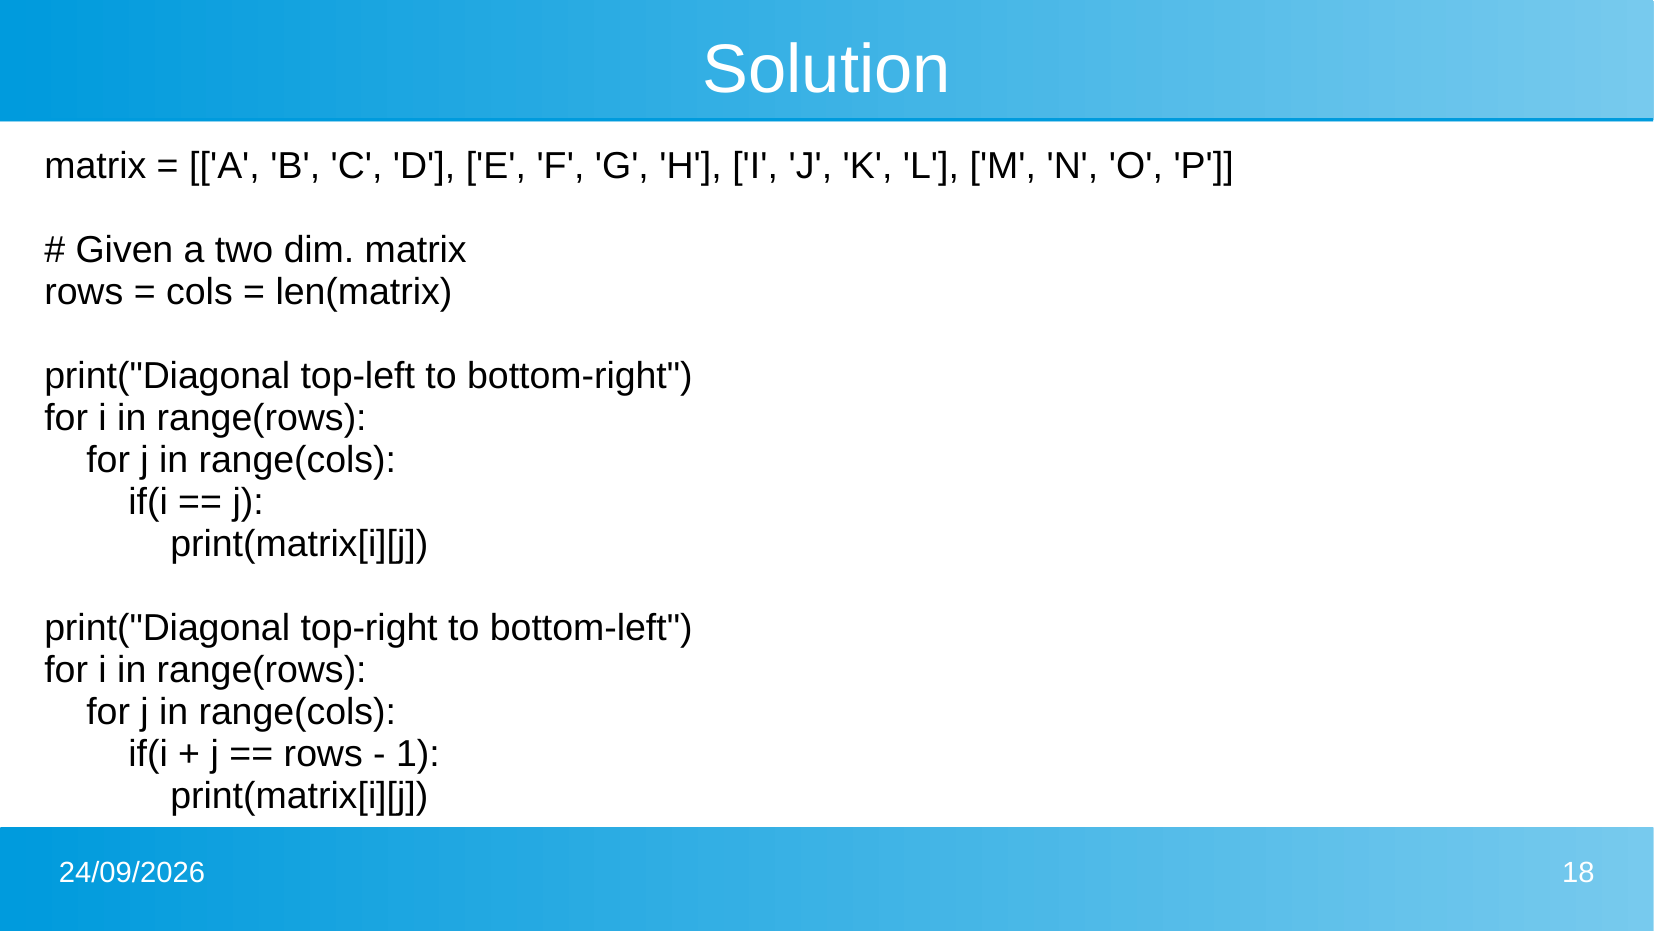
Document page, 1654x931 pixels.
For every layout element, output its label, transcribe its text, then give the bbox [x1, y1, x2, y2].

title Solution [59, 29, 1595, 108]
text_box matrix = [['A', 'B', 'C', 'D'], ['E', 'F', 'G', 'H'], ['I', 'J', 'K', 'L'], ['M', 'N', 'O', 'P']] # Given a two dim. matrix rows = cols = len(matrix) print("Diagonal top-left to bottom-right") for i in range(rows): for j in range(cols): if(i == j): print(matrix[i][j]) print("Diagonal top-right to bottom-left") for i in range(rows): for j in range(cols): if(i + j == rows - 1): print(matrix[i][j]) [29, 136, 1595, 931]
